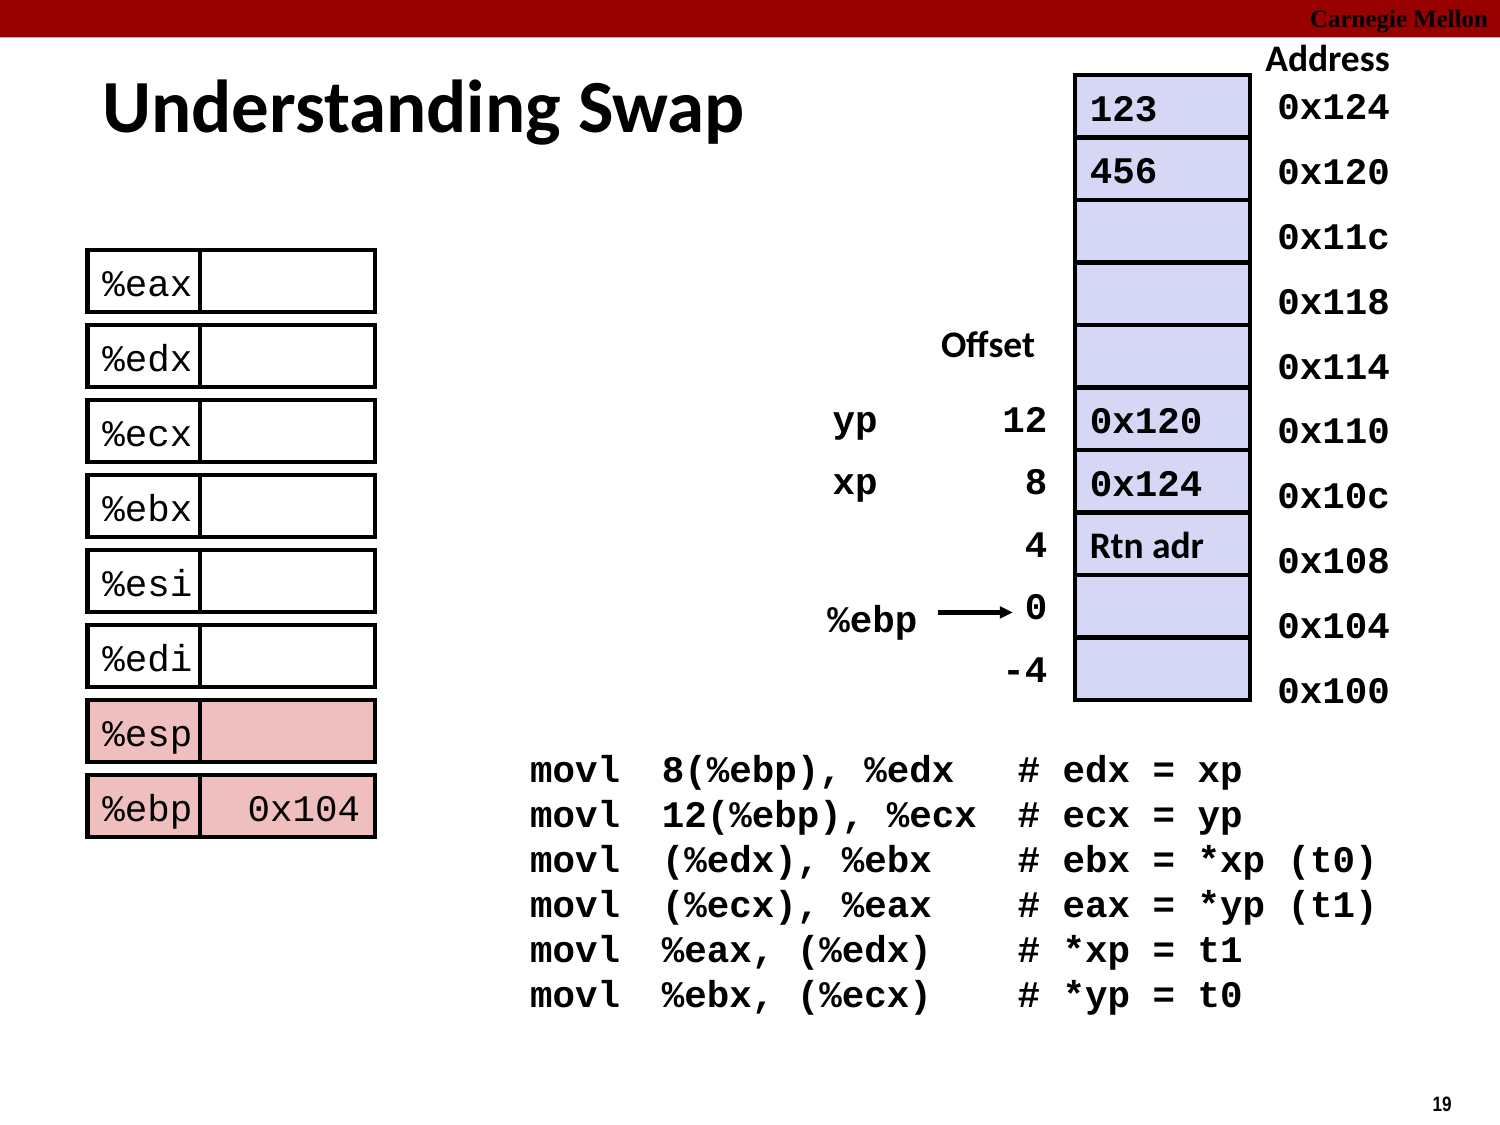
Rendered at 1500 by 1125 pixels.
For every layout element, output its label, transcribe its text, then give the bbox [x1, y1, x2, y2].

text_box 456 [1074, 137, 1250, 199]
text_box %ebp [812, 587, 933, 648]
text_box 0x104 [1262, 593, 1463, 654]
text_box 0x114 [1262, 334, 1463, 395]
text_box %ebx [87, 474, 200, 538]
text_box 0x118 [1262, 269, 1463, 330]
text_box xp [825, 449, 933, 510]
text_box %ecx [87, 399, 200, 463]
text_box 0x108 [1262, 528, 1463, 589]
text_box 8 [987, 449, 1085, 510]
text_box %esp [87, 699, 200, 763]
text_box yp [825, 387, 933, 448]
text_box [200, 249, 375, 313]
text_box Offset [926, 312, 1050, 373]
text_box 0x10c [1262, 463, 1463, 524]
text_box Rtn adr [1074, 512, 1250, 574]
text_box 0x124 [1074, 449, 1250, 512]
text_box -4 [987, 637, 1085, 698]
text_box [1074, 574, 1250, 700]
text_box [200, 549, 375, 613]
text_box 4 [987, 512, 1085, 573]
text_box [1074, 199, 1250, 388]
text_box 0x120 [1262, 139, 1463, 200]
text_box 123 [1074, 74, 1250, 137]
text_box %esi [87, 549, 200, 613]
text_box %eax [87, 249, 200, 313]
text_box [200, 474, 375, 538]
text_box 0x11c [1262, 204, 1463, 265]
text_box [200, 699, 375, 763]
text_box 0x110 [1262, 399, 1463, 459]
text_box movl 8(%ebp), %edx # edx = xp movl 12(%ebp), %ecx # ecx = yp movl (%edx), %ebx # ebx = *xp (t0) movl (%ecx), %eax # eax = *yp (t1) movl %eax, (%edx) # *xp = t1 movl %ebx, (%ecx) # *yp = t0 [449, 737, 1425, 1023]
text_box 12 [987, 387, 1085, 448]
text_box [200, 324, 375, 388]
text_box %edi [87, 624, 200, 688]
text_box Address [1250, 26, 1405, 87]
text_box [200, 624, 375, 688]
text_box %ebp [87, 774, 200, 838]
text_box 0x124 [1262, 74, 1463, 135]
text_box 0x100 [1262, 658, 1463, 719]
text_box %edx [87, 324, 200, 388]
text_box [200, 399, 375, 463]
text_box 0x120 [1074, 388, 1250, 449]
title Understanding Swap [87, 50, 1134, 144]
text_box 0x104 [200, 774, 375, 838]
text_box 0 [987, 574, 1085, 635]
